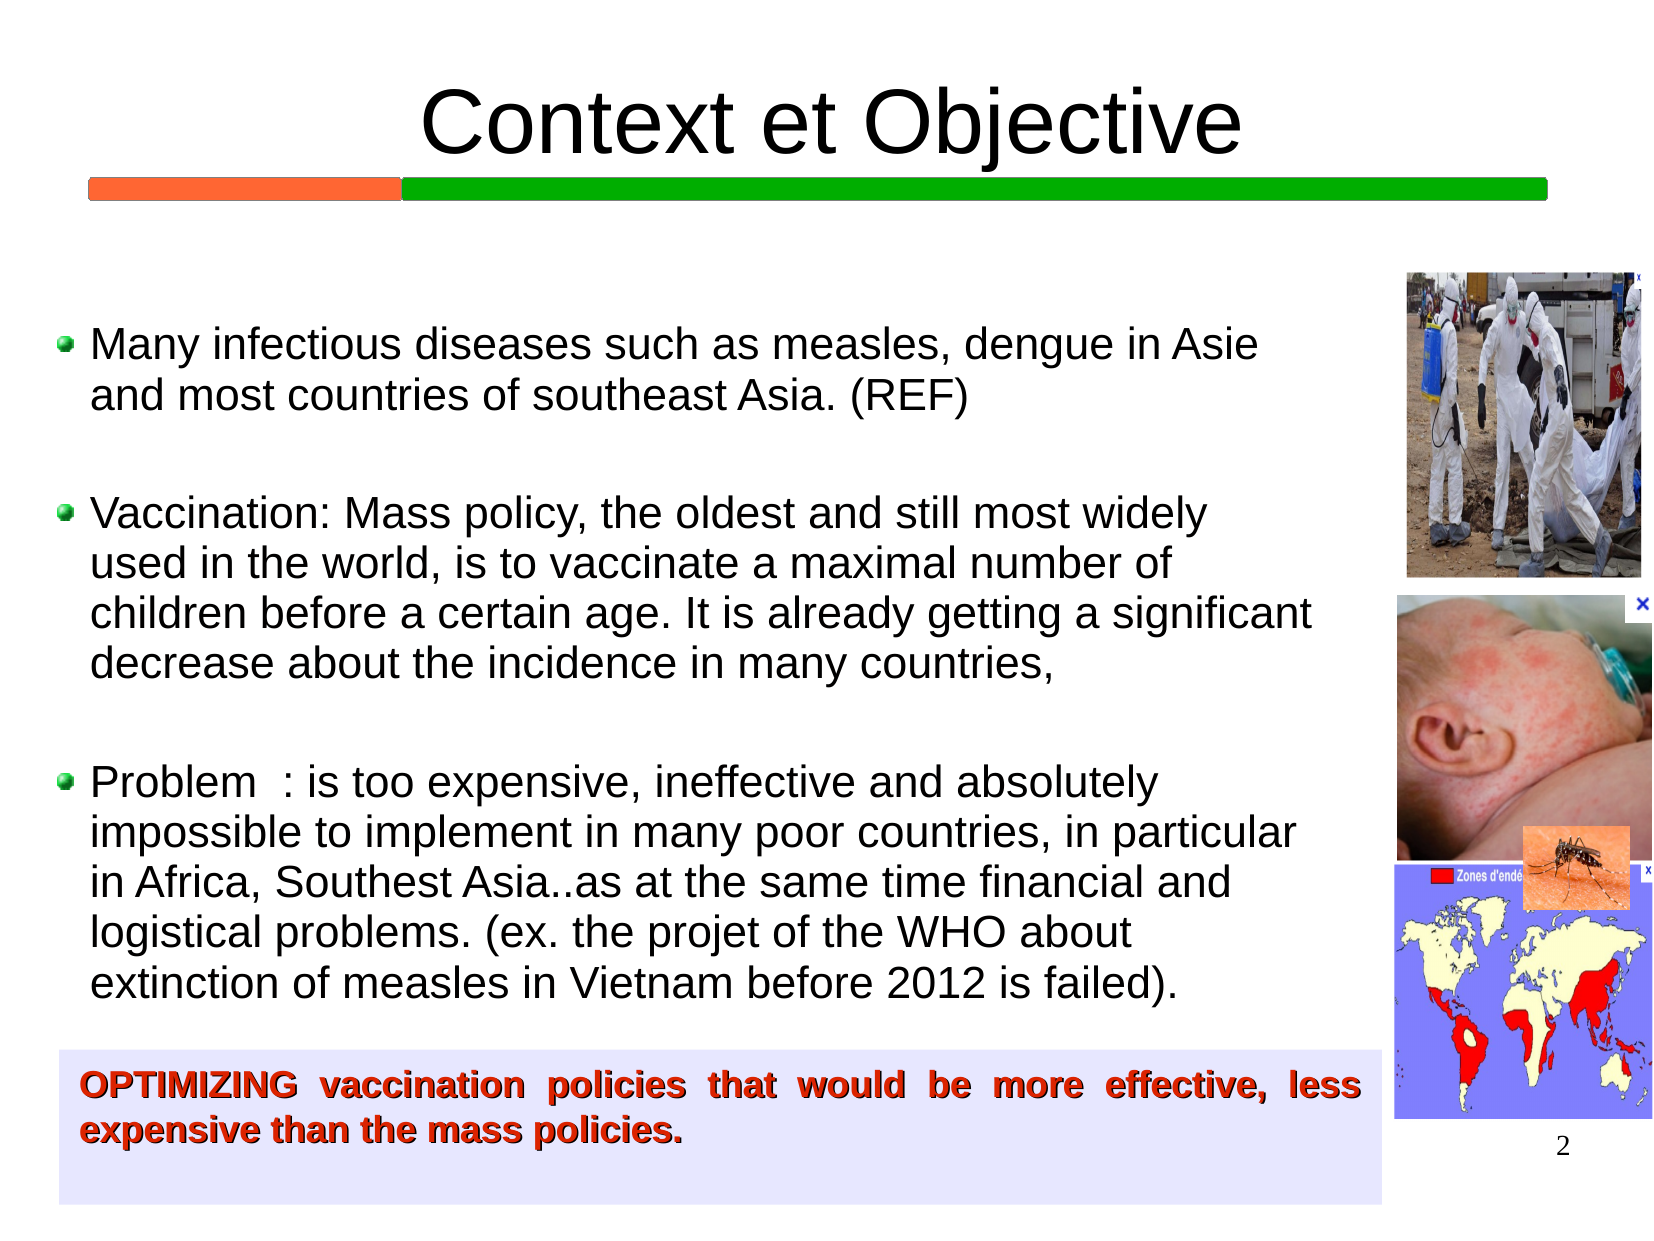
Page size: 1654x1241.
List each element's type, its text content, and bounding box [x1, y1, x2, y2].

list Many infectious diseases such as measles, dengue in Asie and most countries of southeast Asia. (REF) Vaccination: Mass policy, the oldest and still most widely used in the world, is to vaccinate a maximal number of children before a certain age. It is already getting a significant decrease about the incidence in many countries, Problem : is too expensive, ineffective and absolutely impossible to implement in many poor countries, in particular in Africa, Southest Asia..as at the same time financial and logistical problems. (ex. the projet of the WHO about extinction of measles in Vietnam before 2012 is failed). [47, 318, 1406, 1062]
picture [1393, 590, 1654, 1123]
title Context et Objective [88, 18, 1577, 226]
text_box OPTIMIZING vaccination policies that would be more effective, less expensive than the mass policies. [59, 1049, 1382, 1205]
picture [1405, 271, 1642, 579]
text_box [88, 177, 1548, 201]
